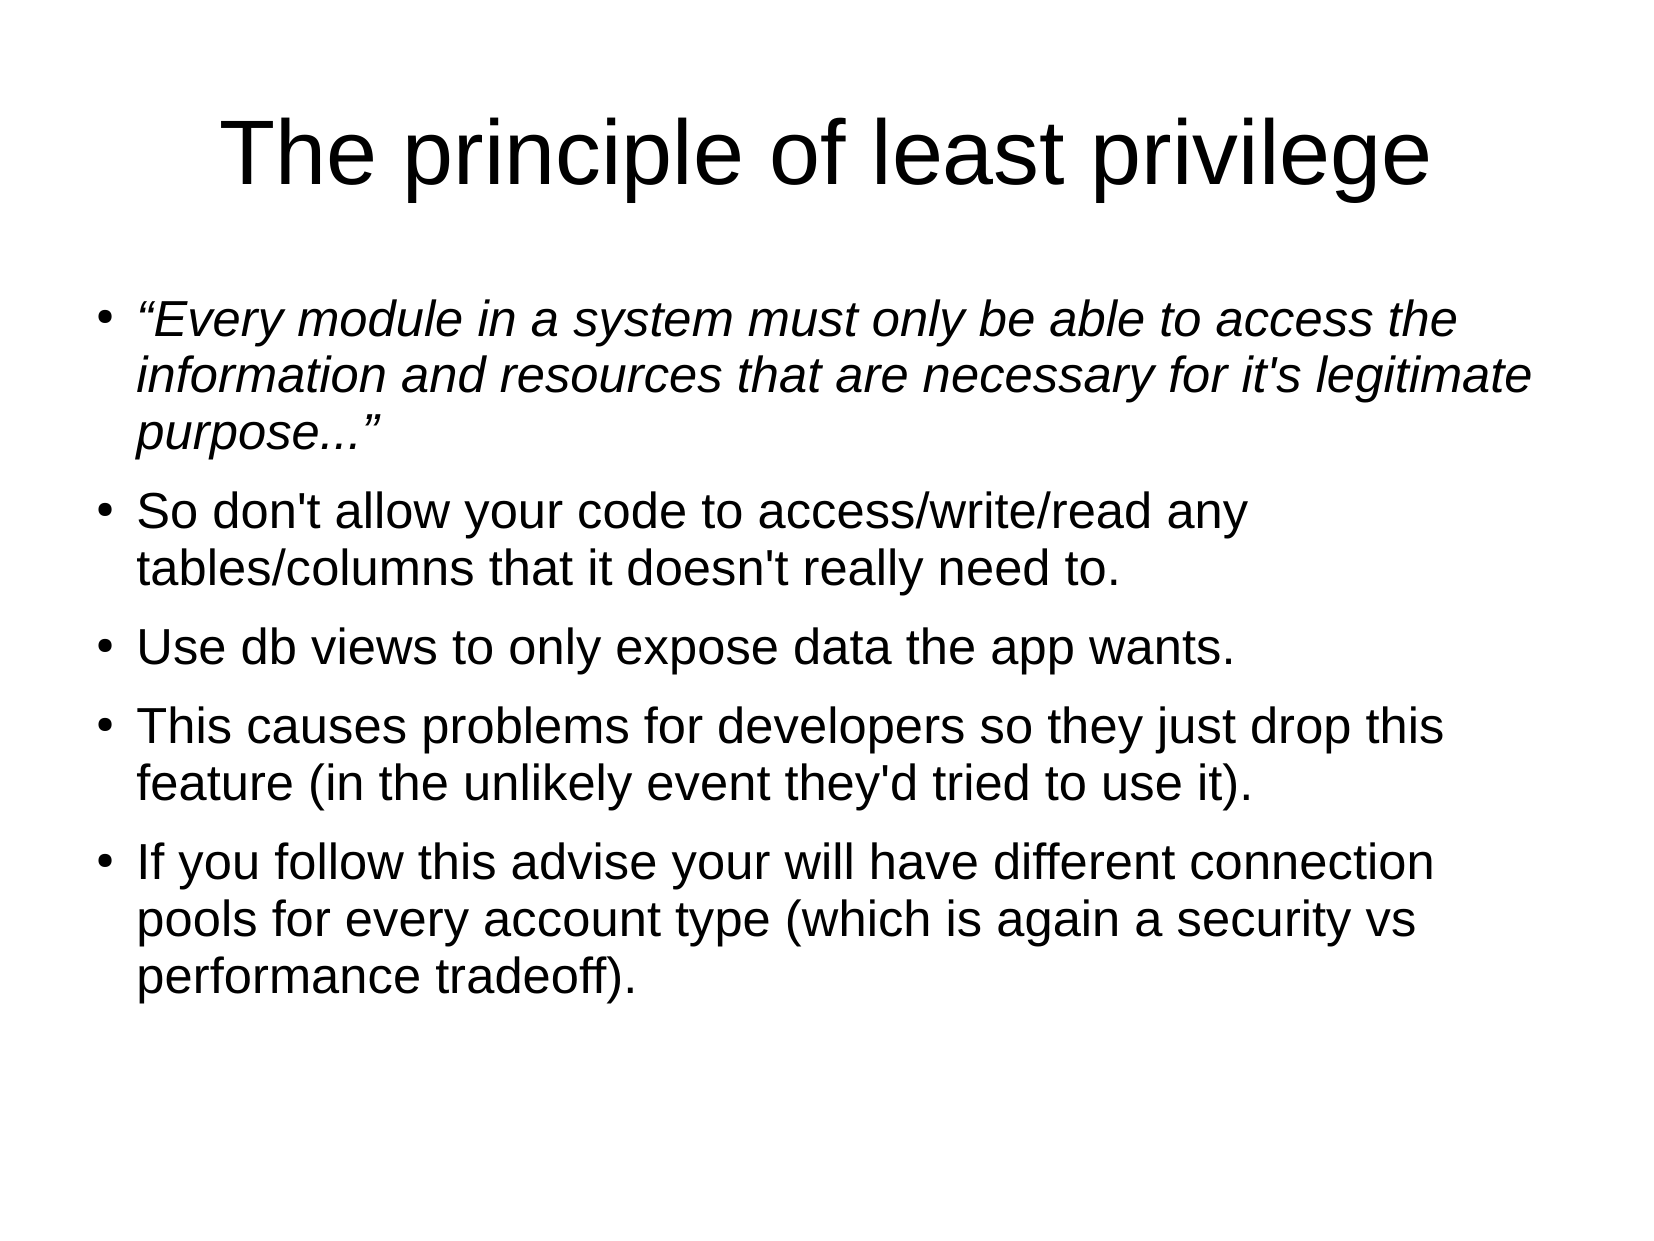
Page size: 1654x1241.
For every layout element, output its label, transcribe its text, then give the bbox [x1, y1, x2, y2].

list “Every module in a system must only be able to access the information and resources that are necessary for it's legitimate purpose...” So don't allow your code to access/write/read any tables/columns that it doesn't really need to. Use db views to only expose data the app wants. This causes problems for developers so they just drop this feature (in the unlikely event they'd tried to use it). If you follow this advise your will have different connection pools for every account type (which is again a security vs performance tradeoff). [82, 290, 1538, 1010]
title The principle of least privilege [82, 49, 1571, 257]
